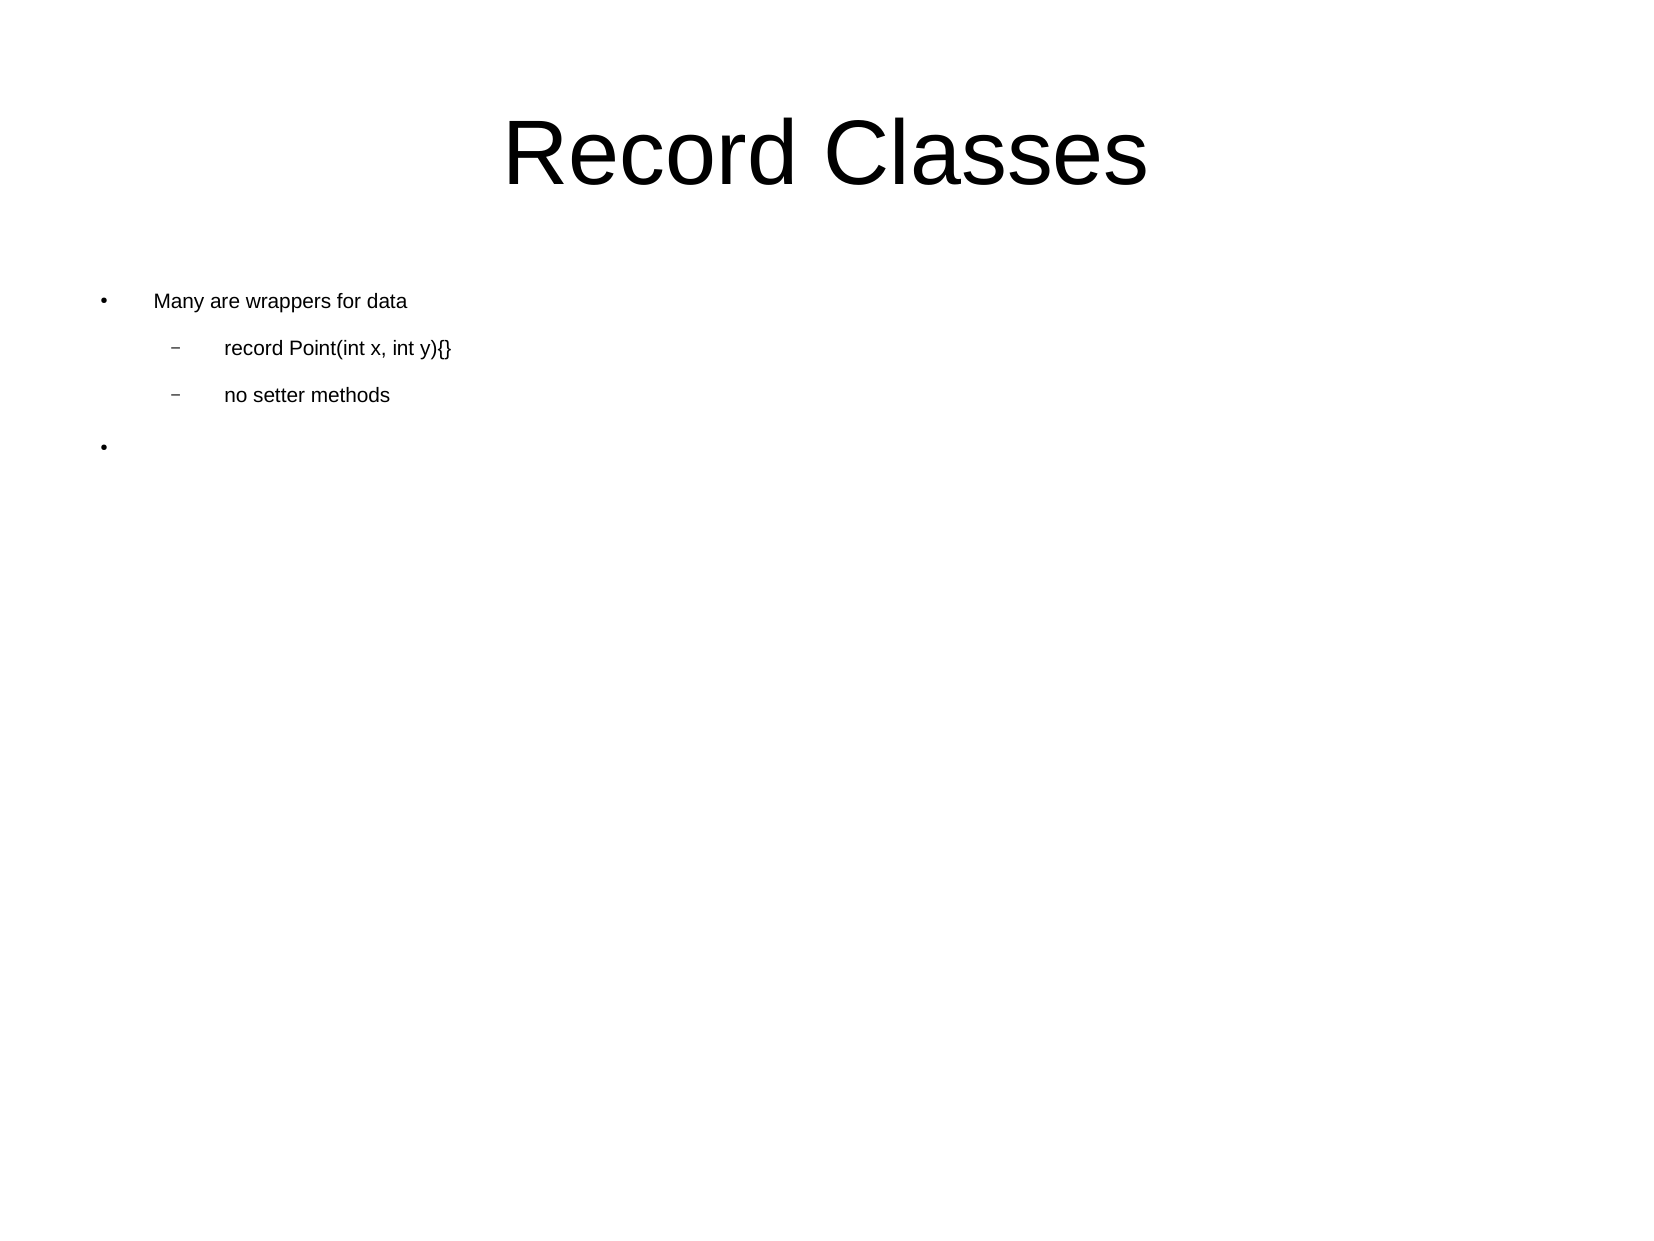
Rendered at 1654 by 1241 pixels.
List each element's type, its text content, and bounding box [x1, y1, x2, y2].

title Record Classes [82, 49, 1571, 257]
list Many are wrappers for data record Point(int x, int y){} no setter methods [82, 290, 1571, 1010]
